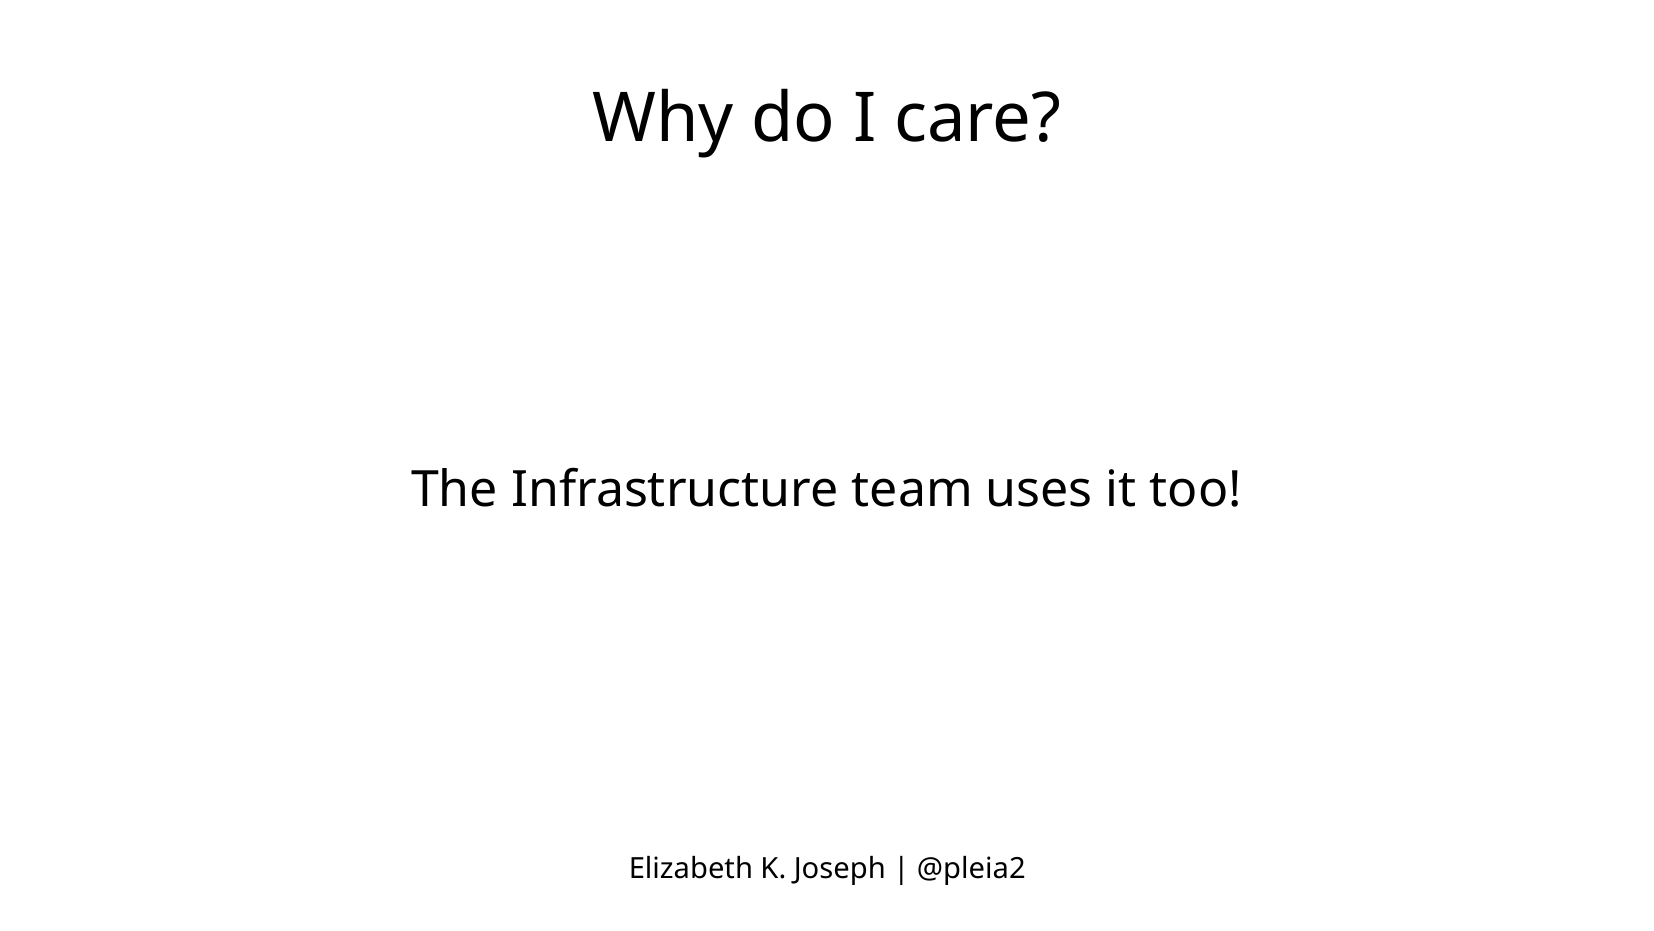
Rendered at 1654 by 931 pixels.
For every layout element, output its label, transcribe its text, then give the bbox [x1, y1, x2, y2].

title Why do I care? [82, 37, 1571, 193]
subtitle The Infrastructure team uses it too! [82, 217, 1571, 758]
